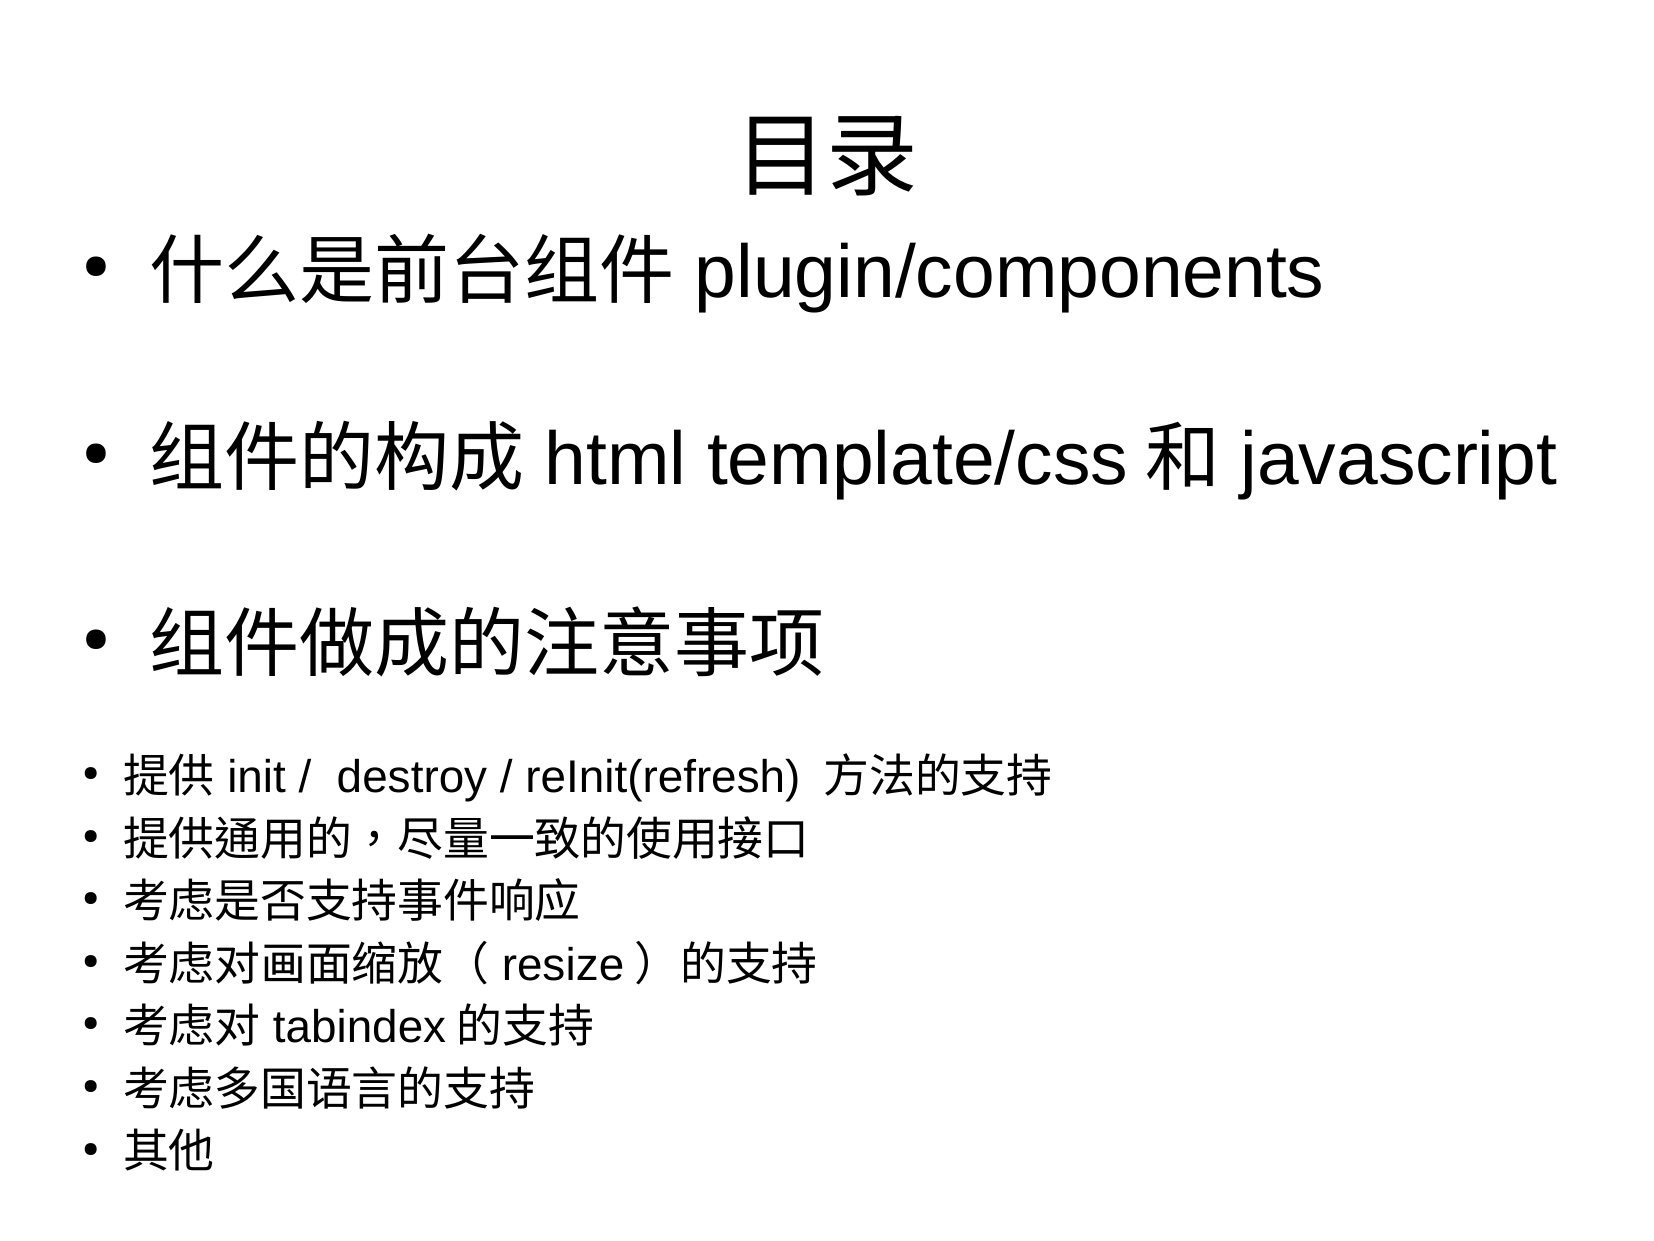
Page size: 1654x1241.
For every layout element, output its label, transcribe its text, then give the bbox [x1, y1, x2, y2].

subtitle 什么是前台组件plugin/components 组件的构成html template/css和javascript 组件做成的注意事项 提供init / destroy / reInit(refresh) 方法的支持 提供通用的，尽量一致的使用接口 考虑是否支持事件响应 考虑对画面缩放（resize）的支持 考虑对tabindex的支持 考虑多国语言的支持 其他 [82, 285, 1571, 1114]
title 目录 [317, 251, 356, 257]
title 目录 [565, 243, 584, 257]
title 目录 [82, 49, 1571, 257]
title 目录 [317, 241, 356, 247]
